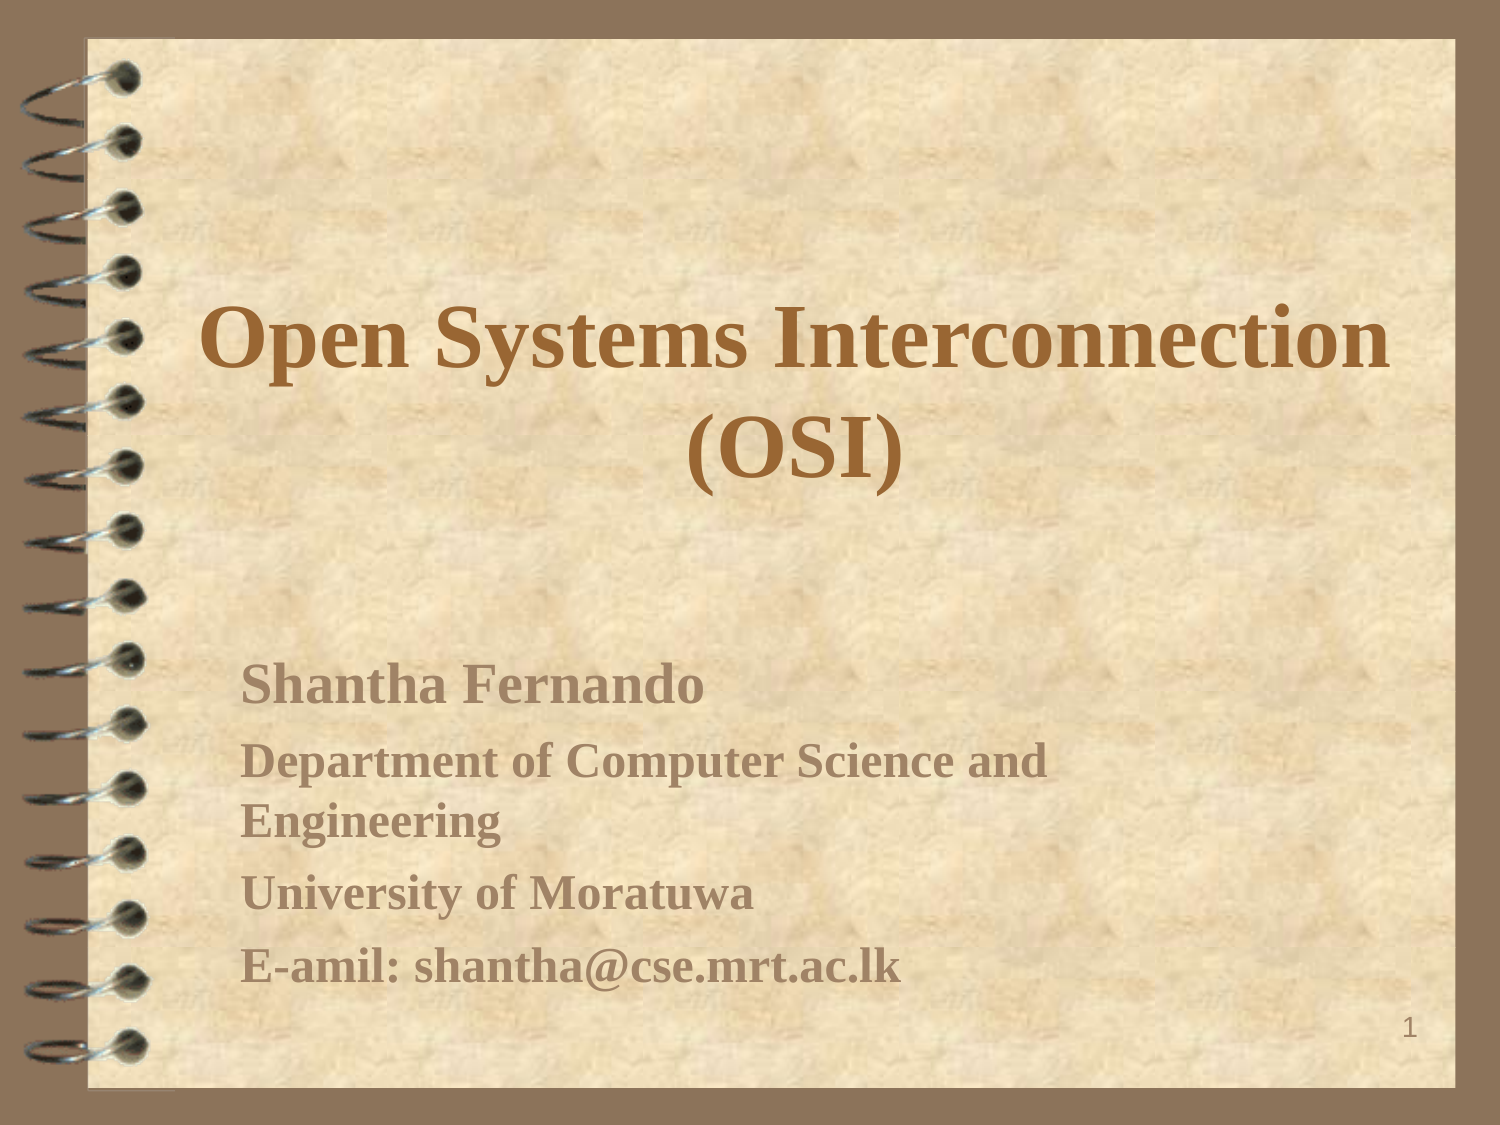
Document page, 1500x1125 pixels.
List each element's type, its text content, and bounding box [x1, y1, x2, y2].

title Open Systems Interconnection (OSI) [157, 315, 1433, 504]
subtitle Shantha Fernando Department of Computer Science and Engineering University of Moratuwa E-amil: shantha@cse.mrt.ac.lk [225, 637, 1113, 973]
picture [0, 0, 1456, 1125]
